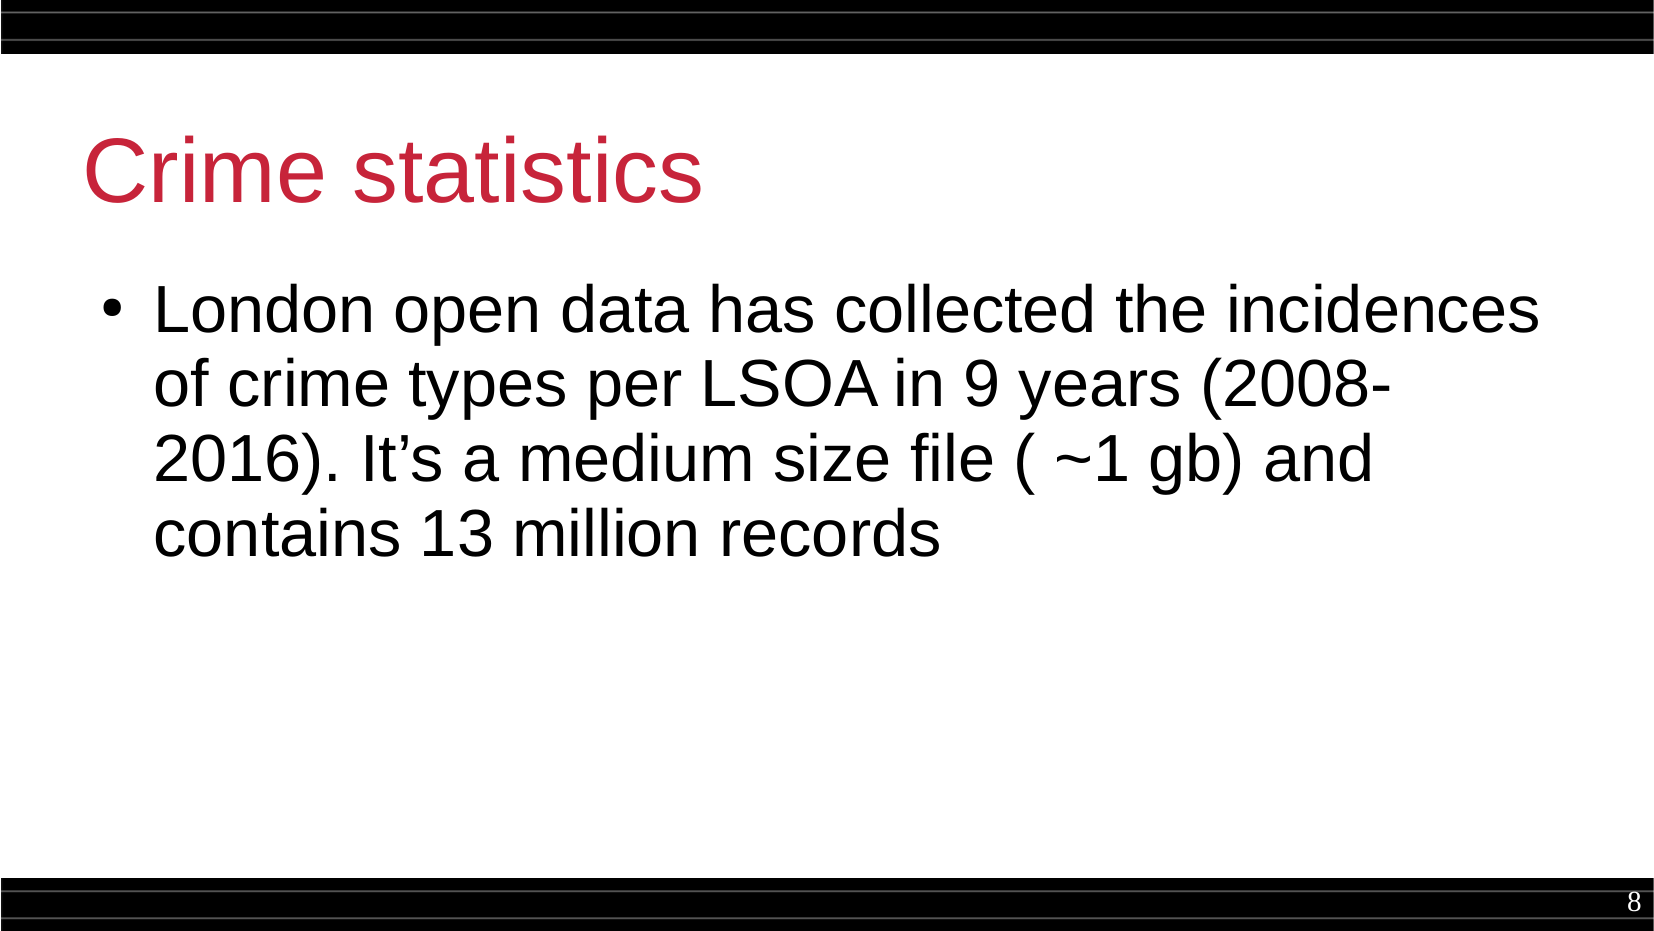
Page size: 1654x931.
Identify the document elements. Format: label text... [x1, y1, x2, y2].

picture [1, 878, 1654, 931]
picture [1, 0, 1654, 54]
list London open data has collected the incidences of crime types per LSOA in 9 years (2008-2016). It’s a medium size file ( ~1 gb) and contains 13 million records [82, 271, 1571, 758]
title Crime statistics [82, 92, 1571, 249]
